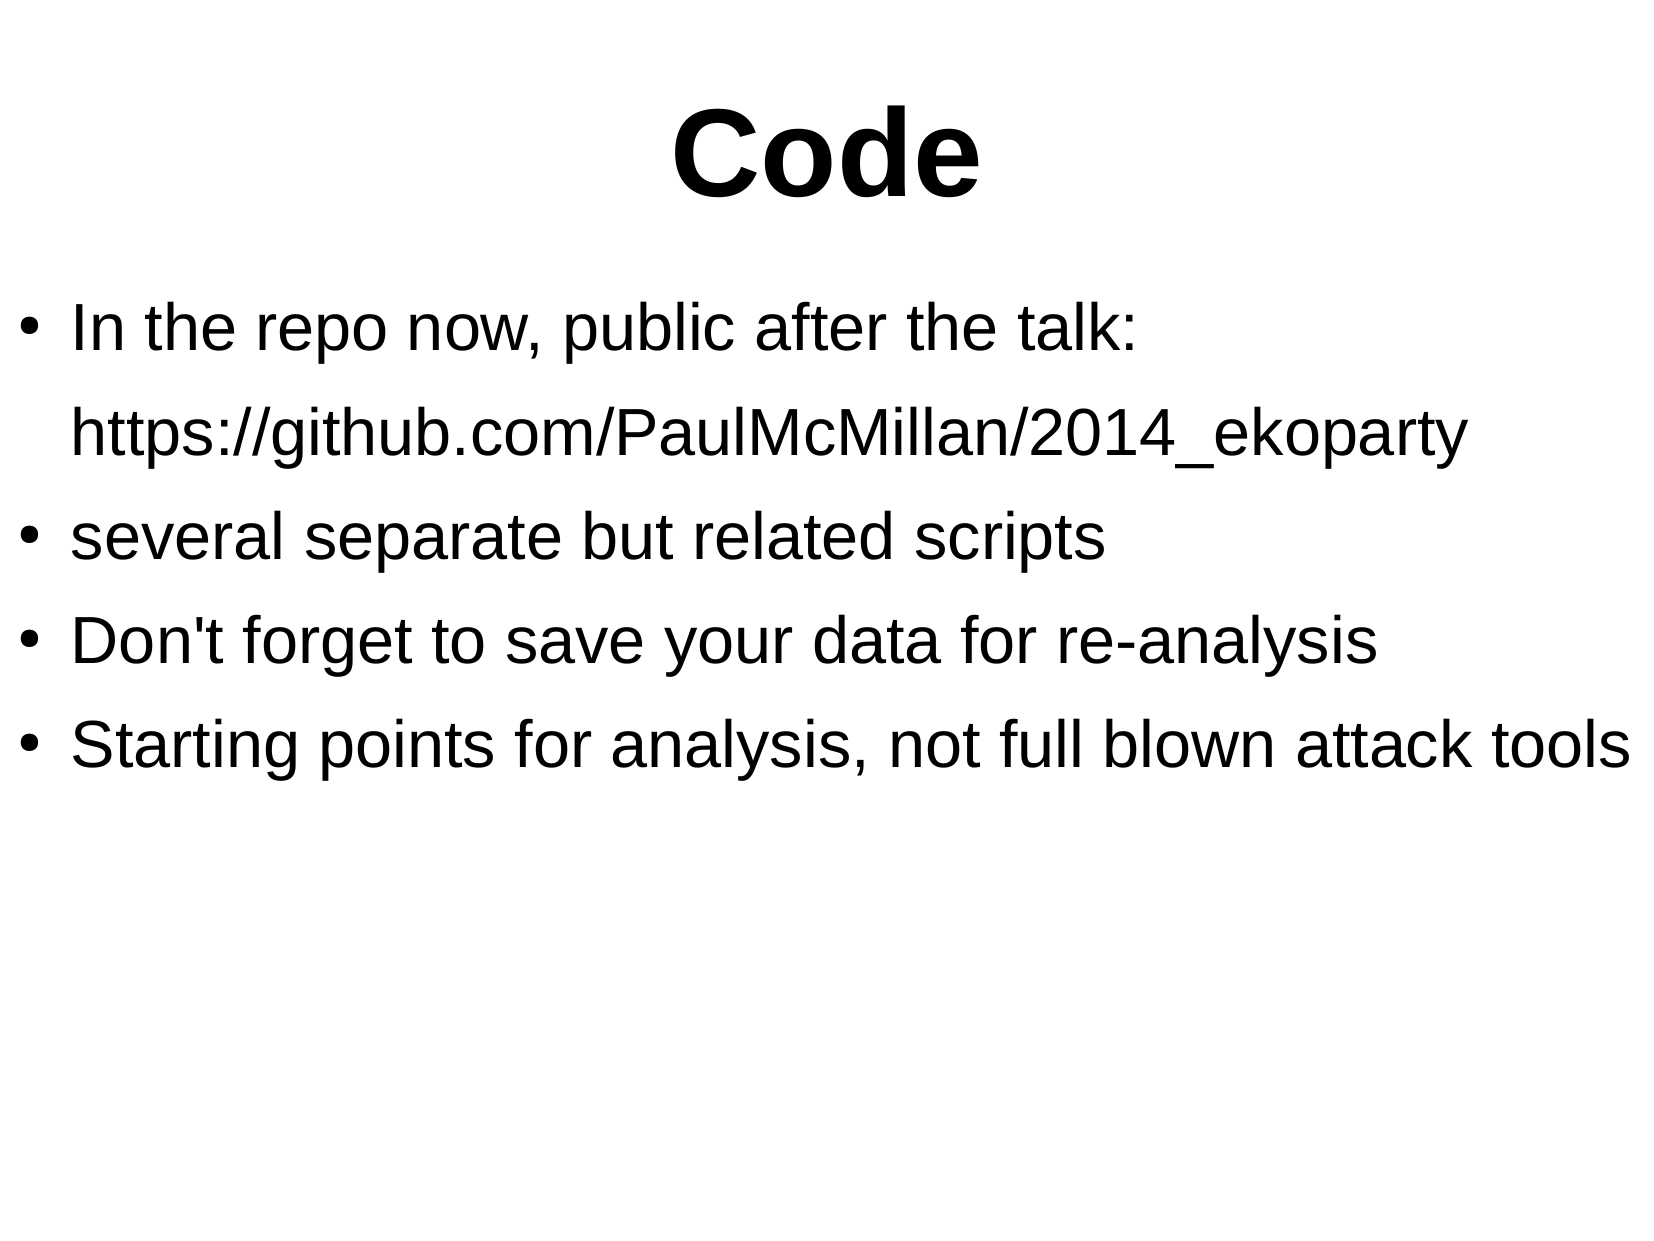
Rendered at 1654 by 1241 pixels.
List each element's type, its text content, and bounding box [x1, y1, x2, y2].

title Code [82, 49, 1571, 257]
list In the repo now, public after the talk: https://github.com/PaulMcMillan/2014_ekoparty several separate but related scripts Don't forget to save your data for re-analysis Starting points for analysis, not full blown attack tools [0, 290, 1639, 1010]
